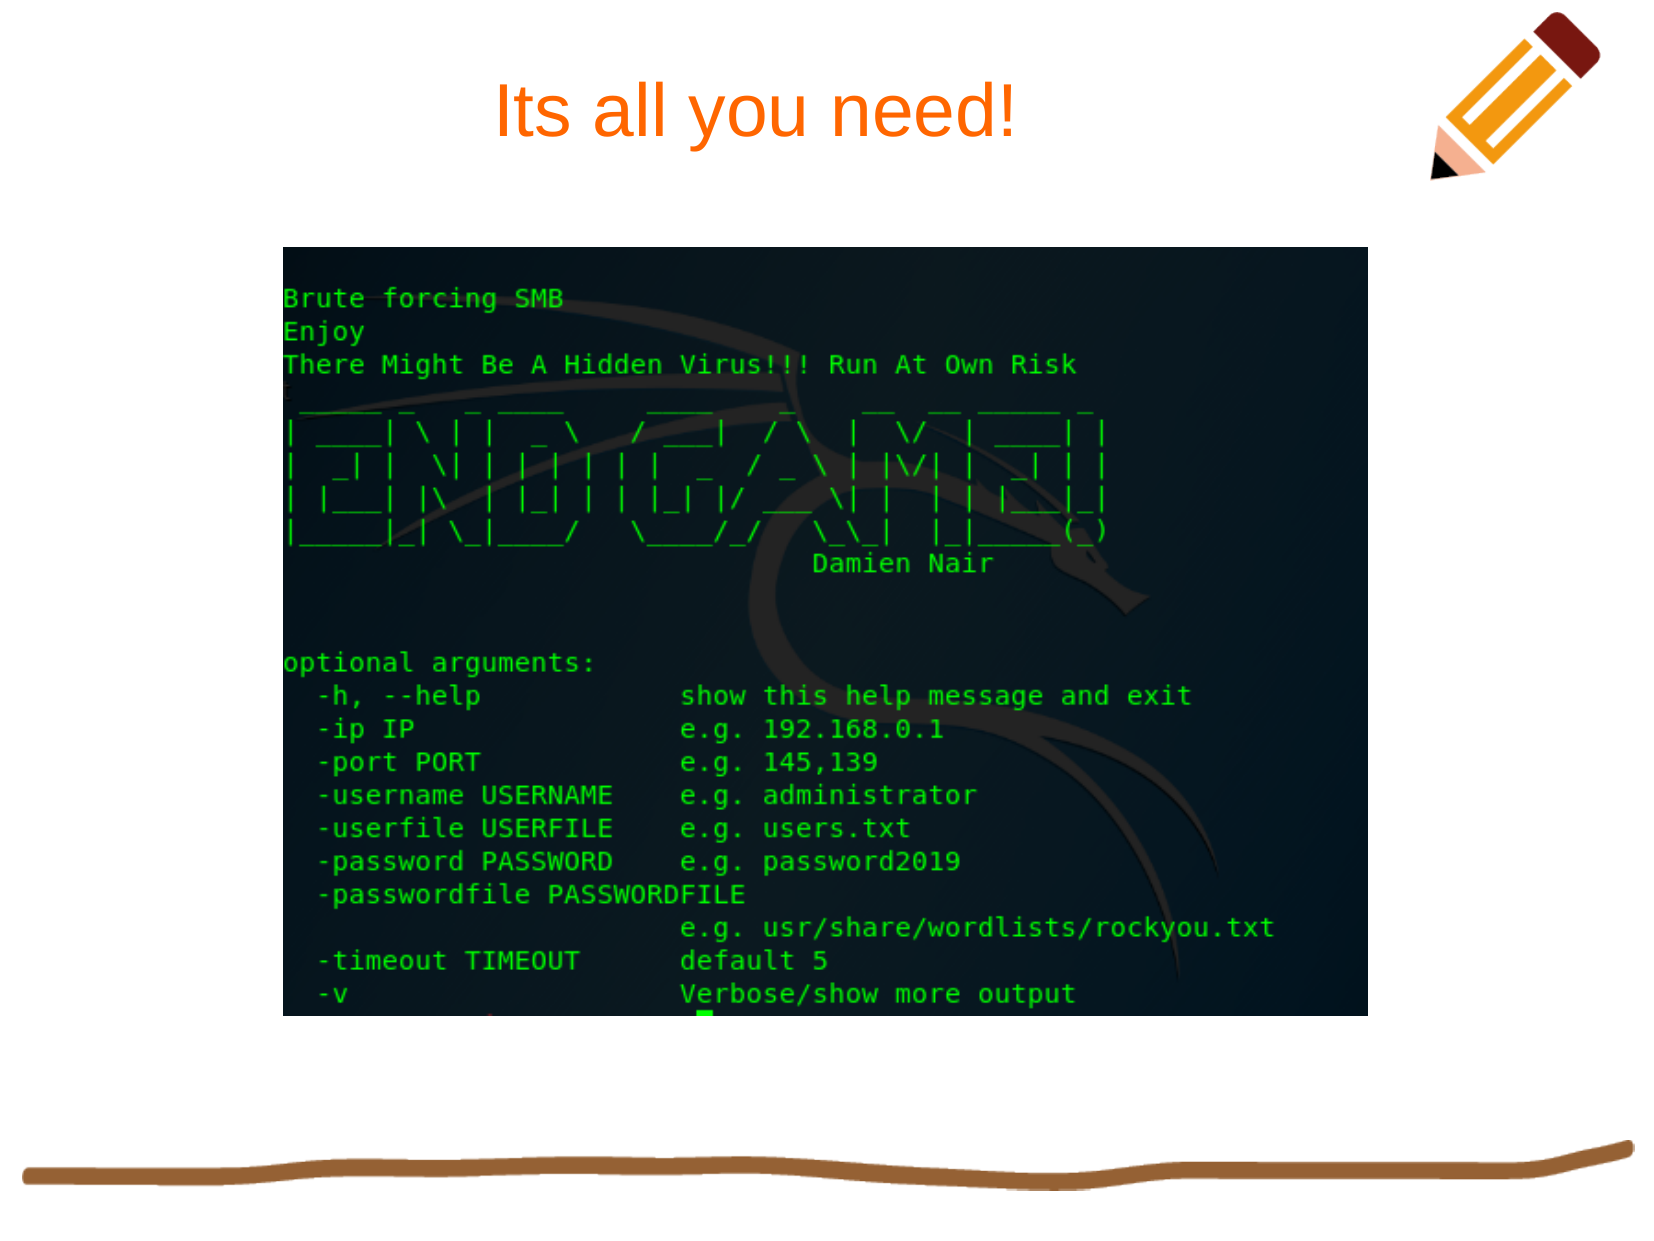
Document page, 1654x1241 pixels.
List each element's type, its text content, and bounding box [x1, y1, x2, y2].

picture [1430, 12, 1601, 181]
picture [283, 247, 1368, 1016]
picture [22, 1140, 1635, 1191]
title Its all you need! [82, 49, 1430, 172]
